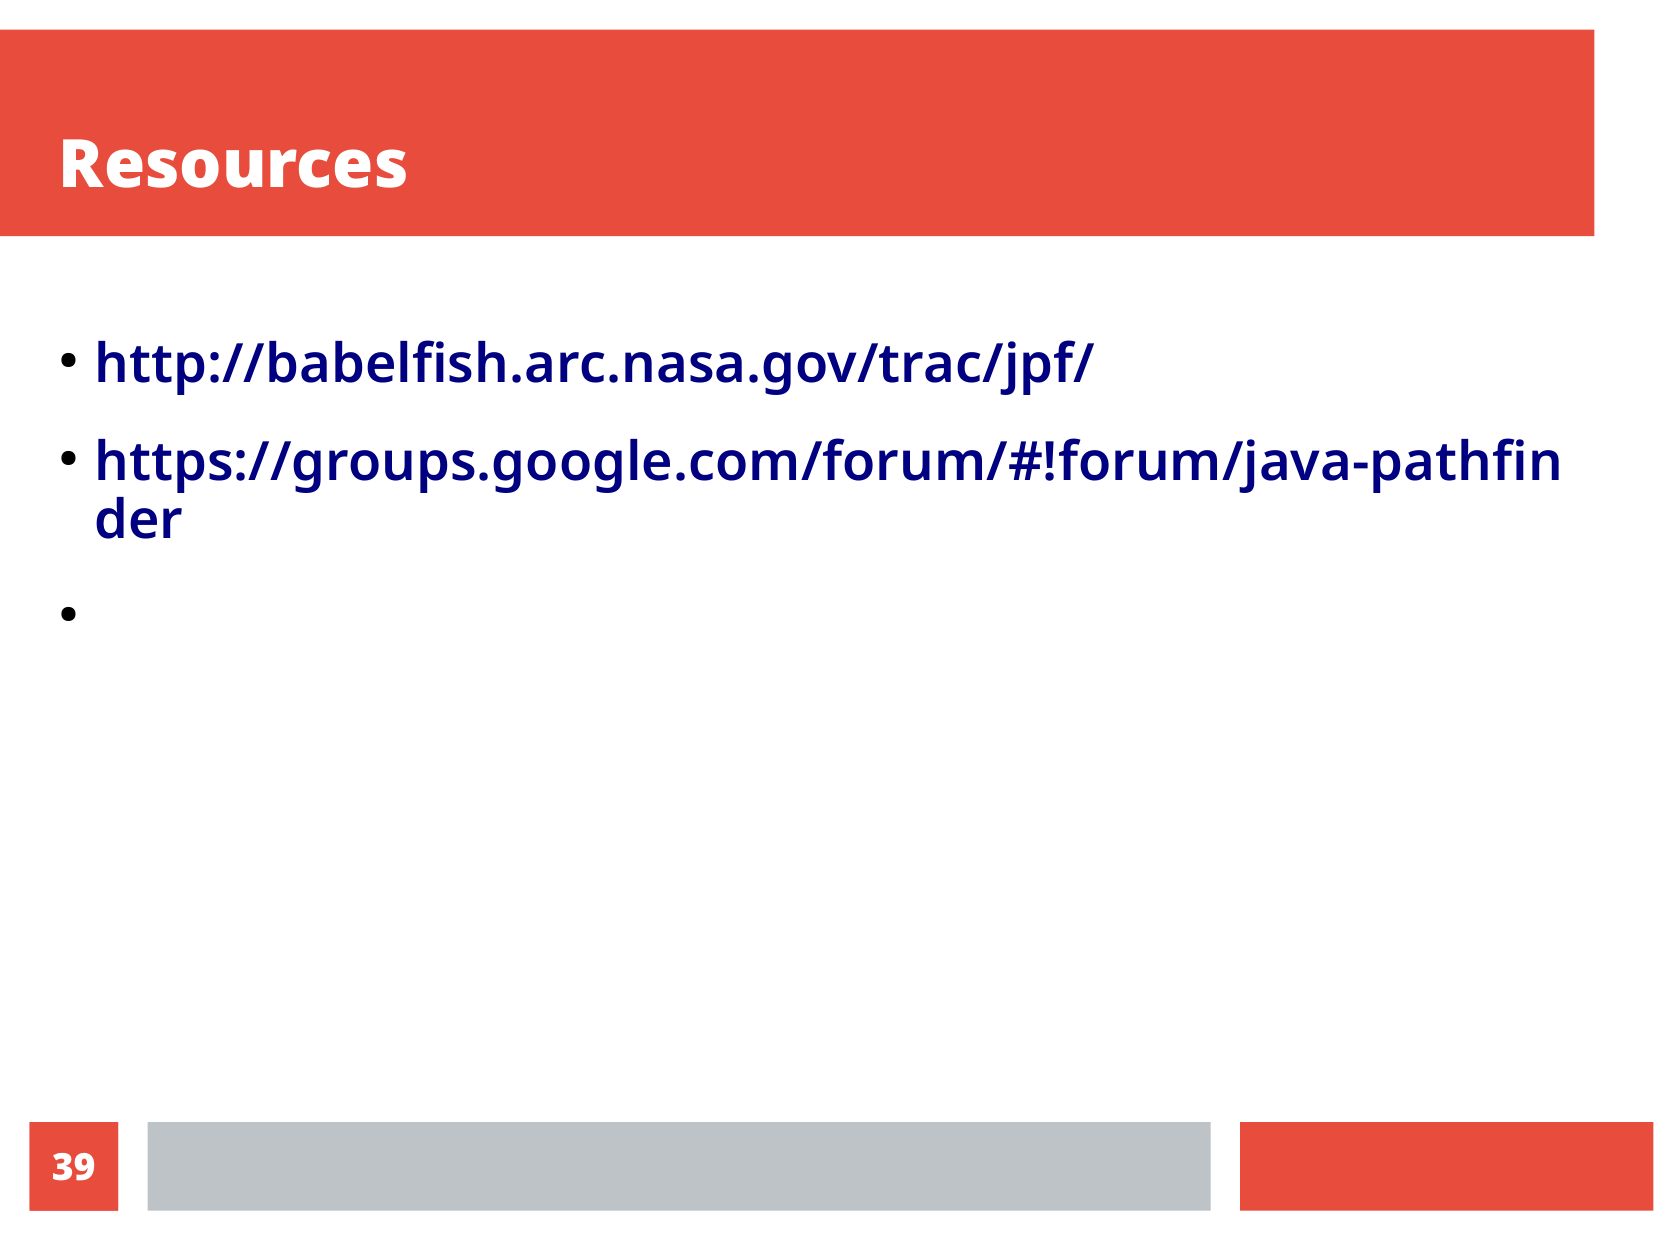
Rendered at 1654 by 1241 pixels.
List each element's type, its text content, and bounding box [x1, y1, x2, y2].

title Resources [59, 59, 1595, 207]
list http://babelfish.arc.nasa.gov/trac/jpf/ https://groups.google.com/forum/#!forum/java-pathfinder [59, 324, 1565, 1093]
